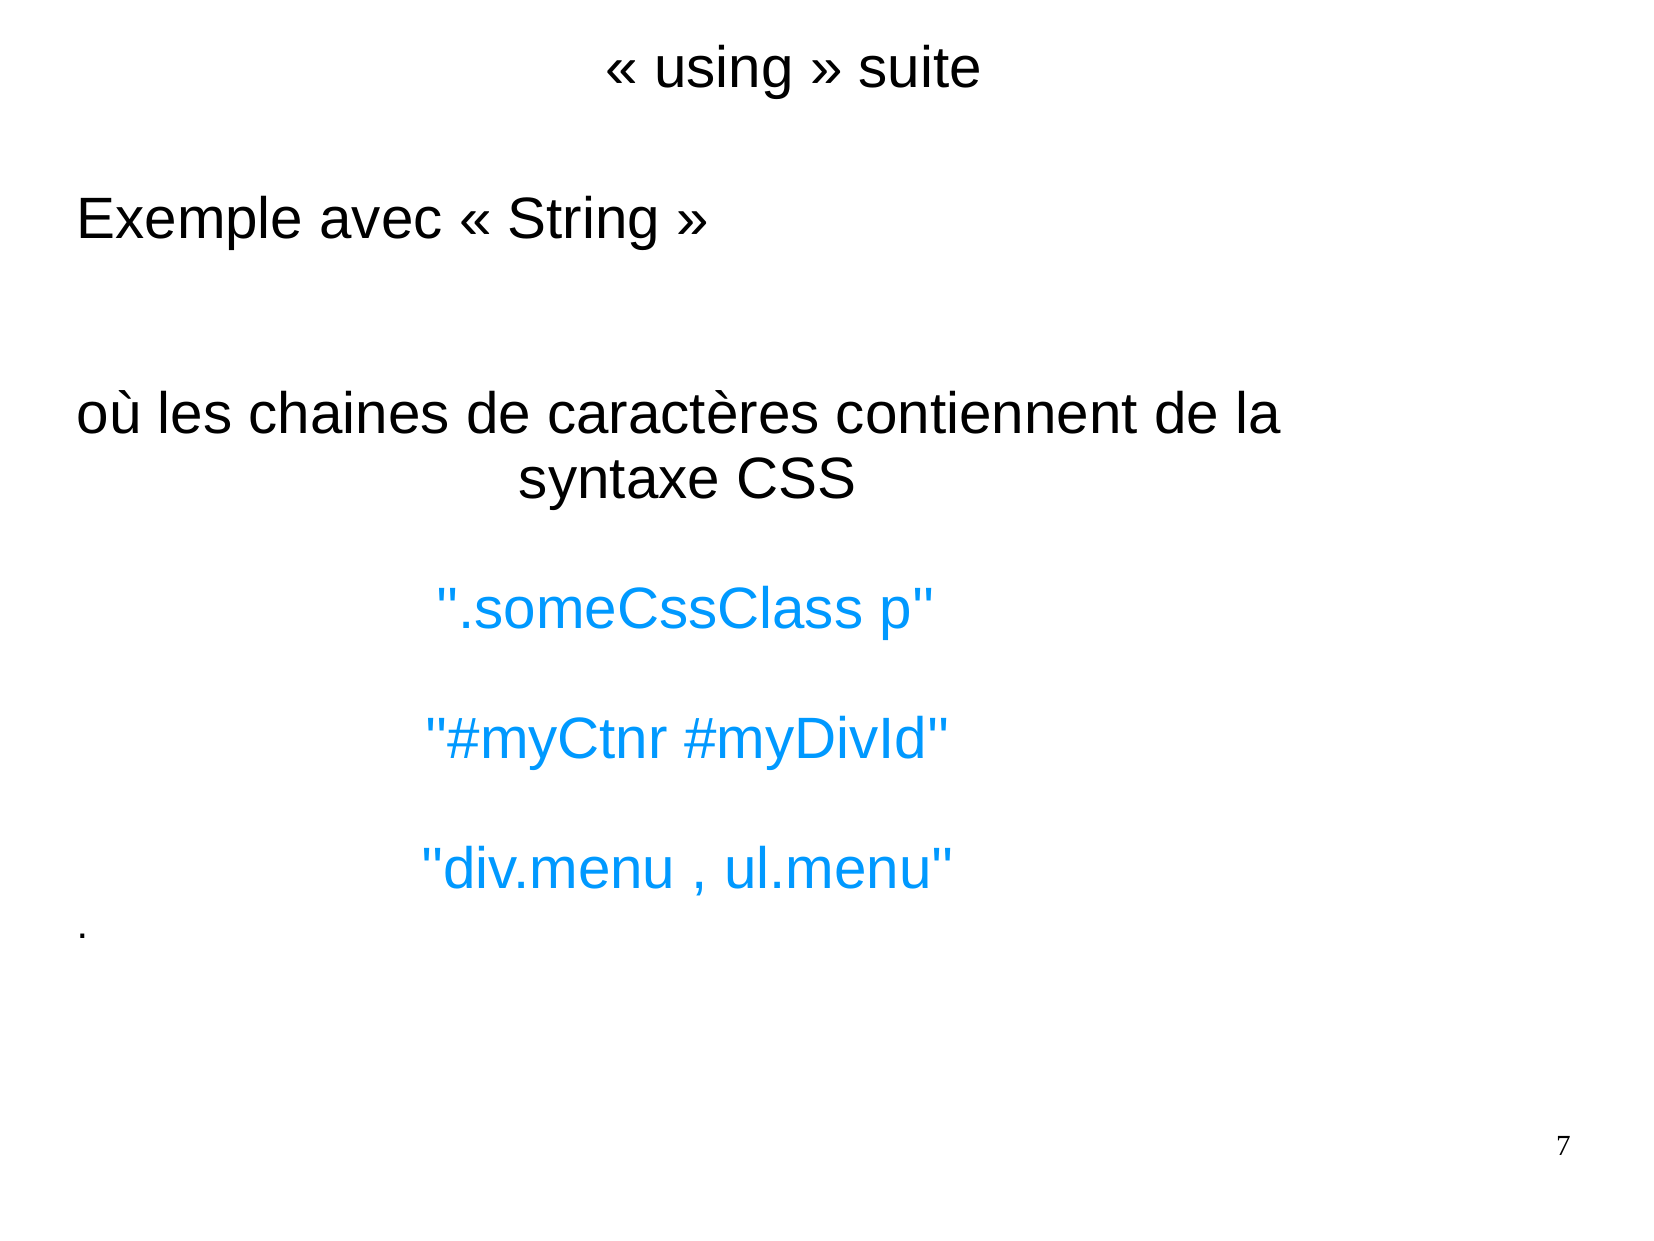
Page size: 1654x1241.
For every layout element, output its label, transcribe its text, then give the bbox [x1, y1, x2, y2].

text_box « using » suite [590, 27, 1127, 108]
text_box Exemple avec « String » où les chaines de caractères contiennent de la syntaxe CSS ''.someCssClass p'' ''#myCtnr #myDivId'' ''div.menu , ul.menu'' . [61, 177, 1602, 1064]
